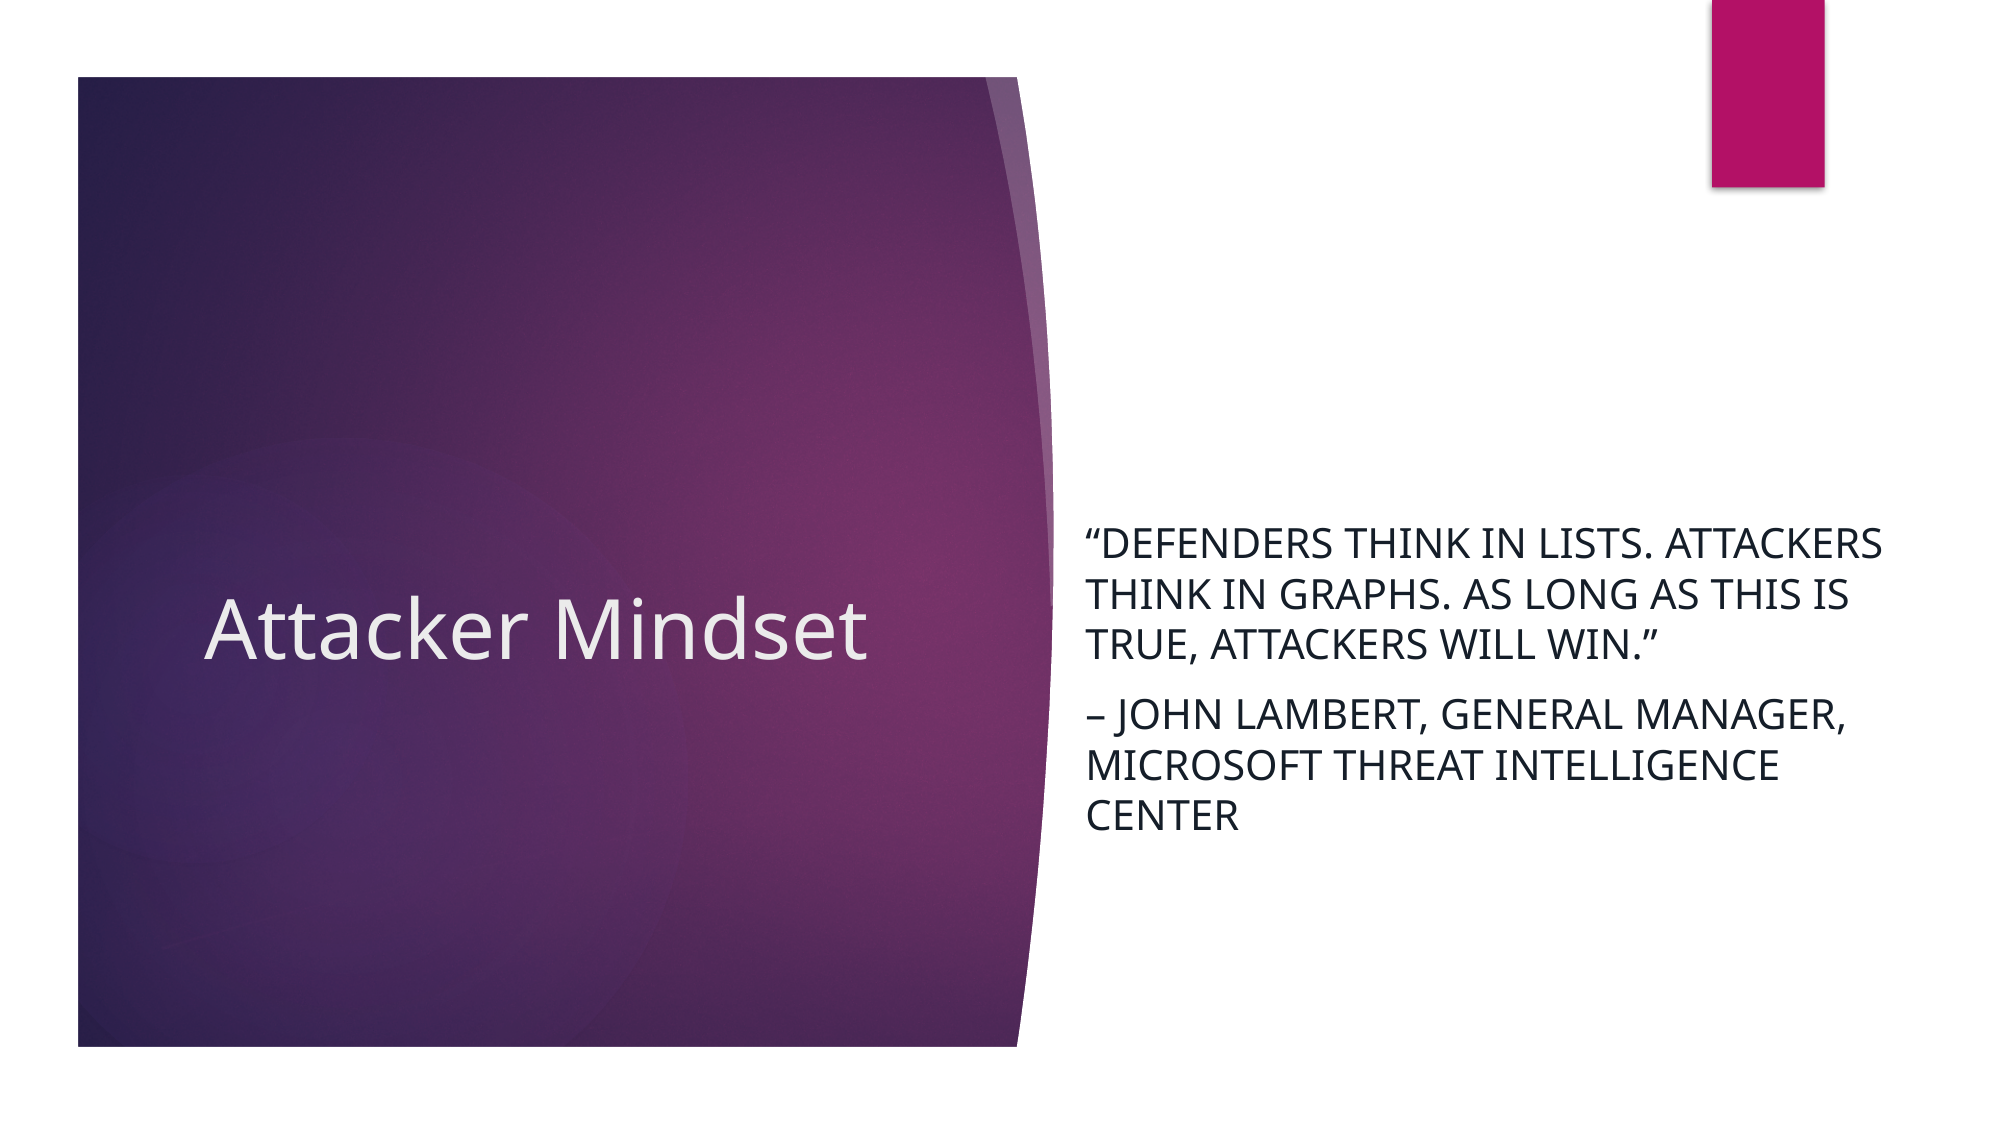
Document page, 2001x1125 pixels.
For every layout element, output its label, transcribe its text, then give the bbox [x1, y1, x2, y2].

title Attacker Mindset [189, 439, 904, 814]
picture [79, 78, 1052, 1046]
list “Defenders think in lists. Attackers think in graphs. As long as this is true, attackers will win.” – John Lambert, General Manager, Microsoft Threat Intelligence Center [1070, 409, 1936, 947]
